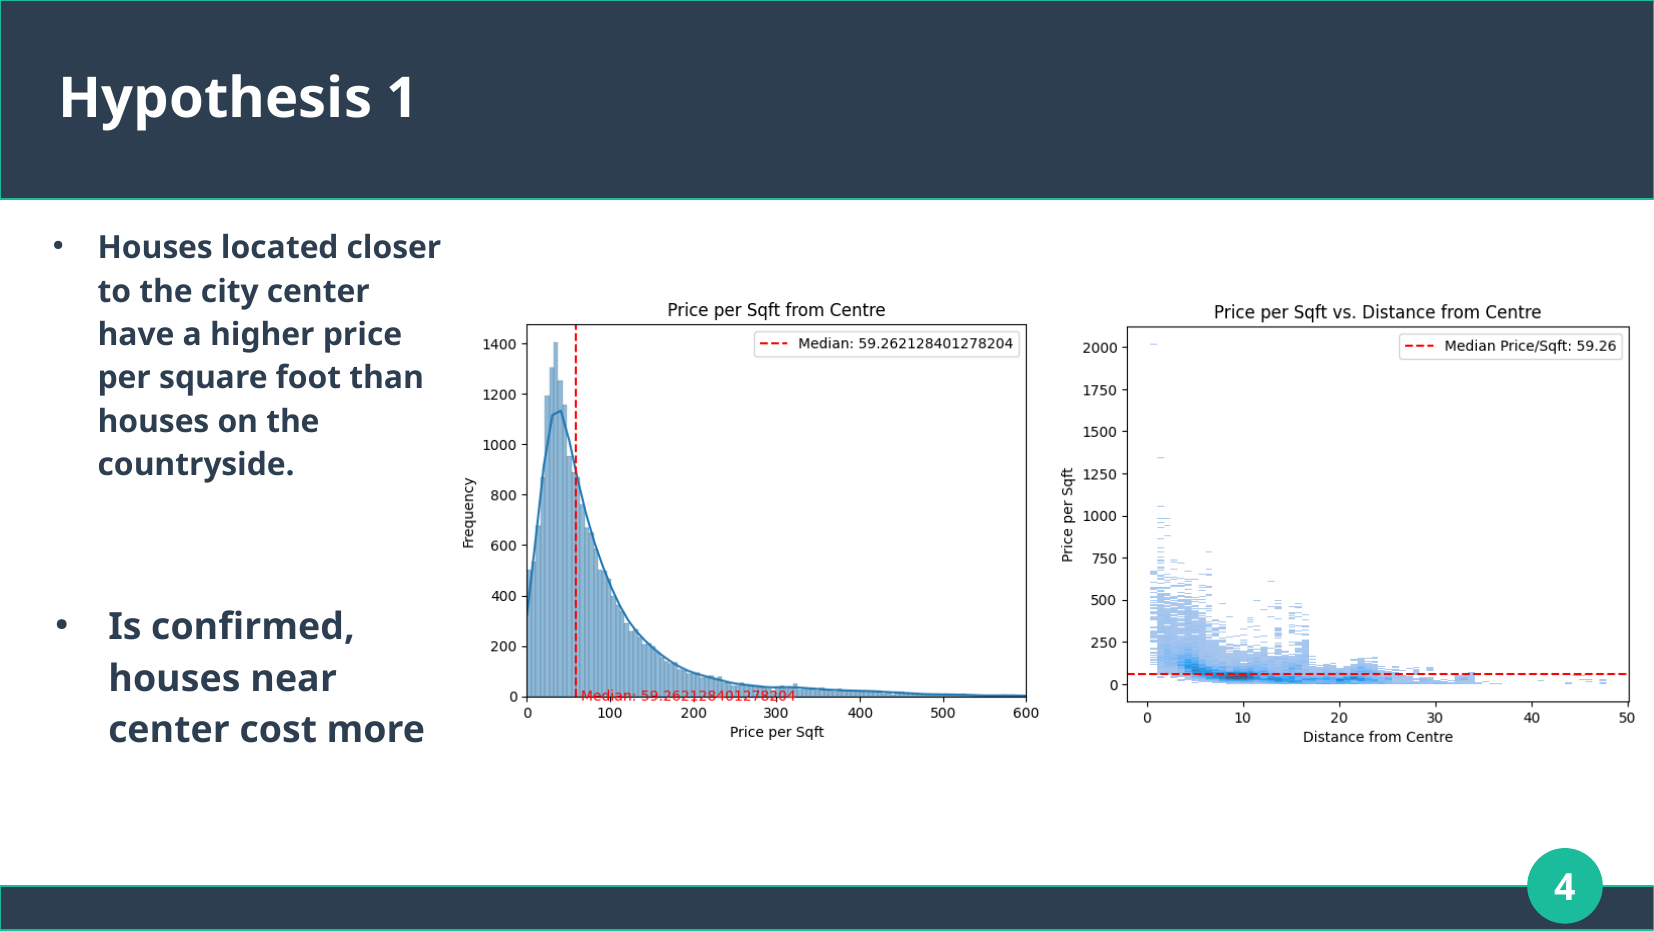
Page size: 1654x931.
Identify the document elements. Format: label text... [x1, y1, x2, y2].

list Houses located closer to the city center have a higher price per square foot than houses on the countryside. [37, 225, 451, 488]
list Is confirmed, houses near center cost more [37, 600, 451, 863]
title Hypothesis 1 [59, 37, 1595, 155]
picture [450, 291, 1654, 751]
